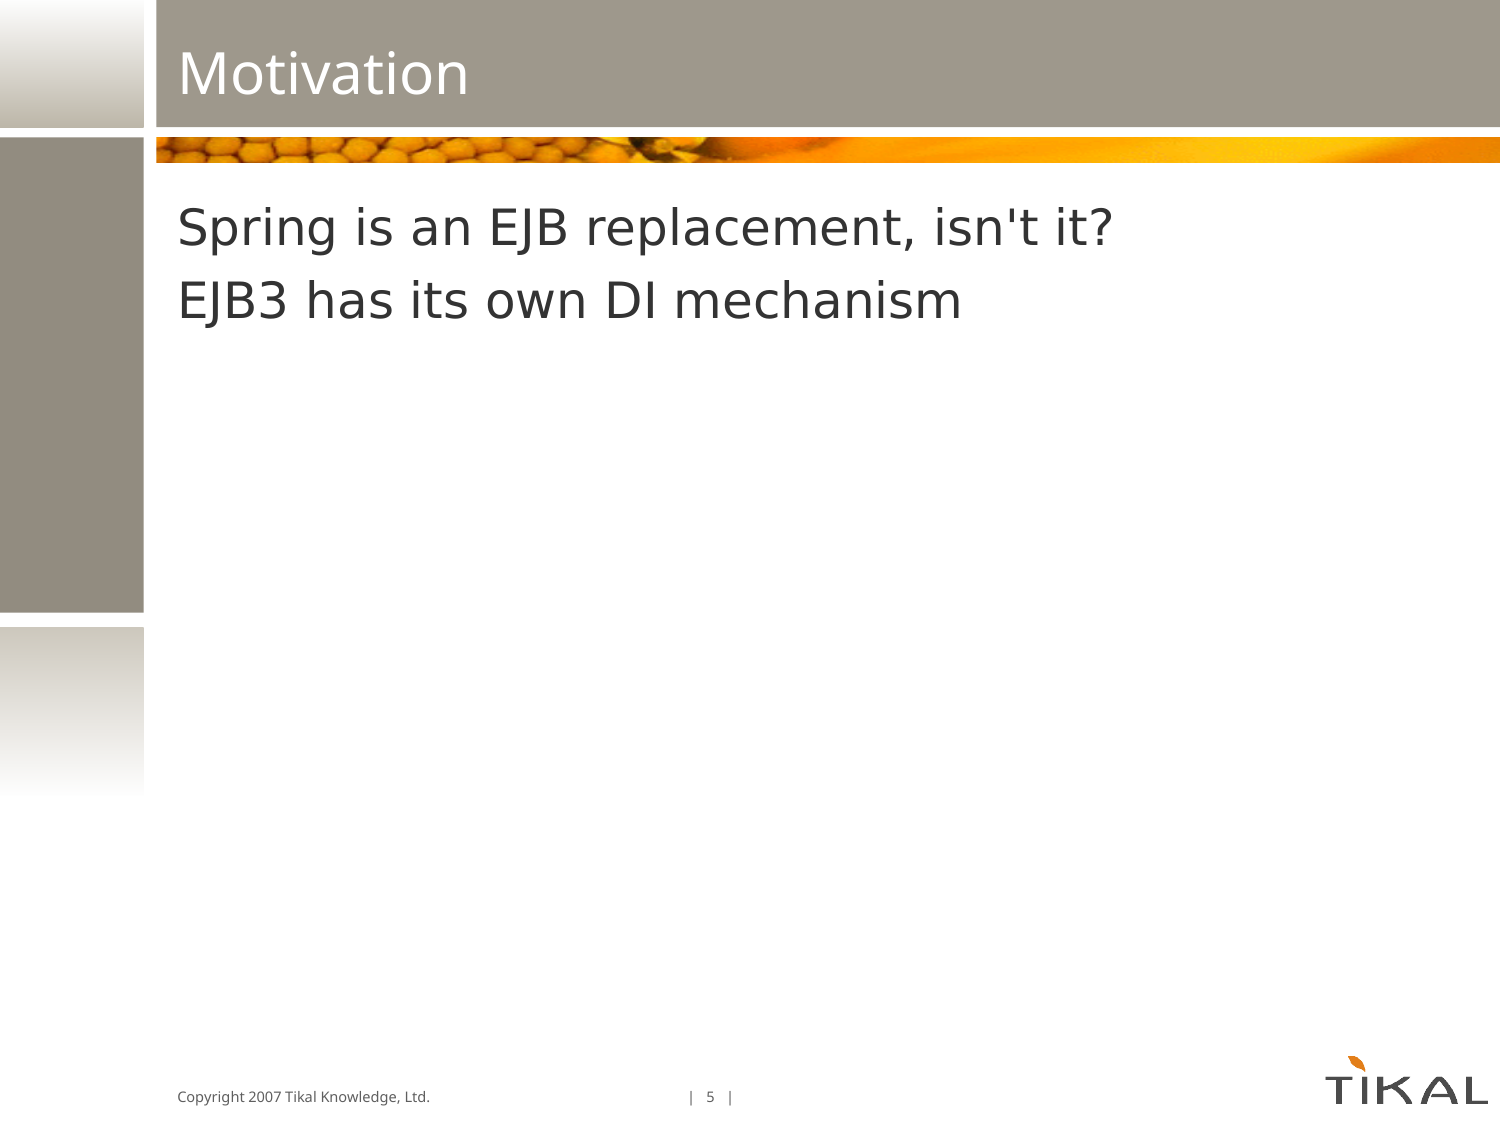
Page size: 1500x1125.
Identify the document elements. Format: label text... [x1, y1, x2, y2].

picture [1312, 1034, 1500, 1125]
list Spring is an EJB replacement, isn't it? EJB3 has its own DI mechanism [162, 187, 1450, 1038]
picture [156, 137, 1500, 163]
title Motivation [162, 24, 1450, 126]
